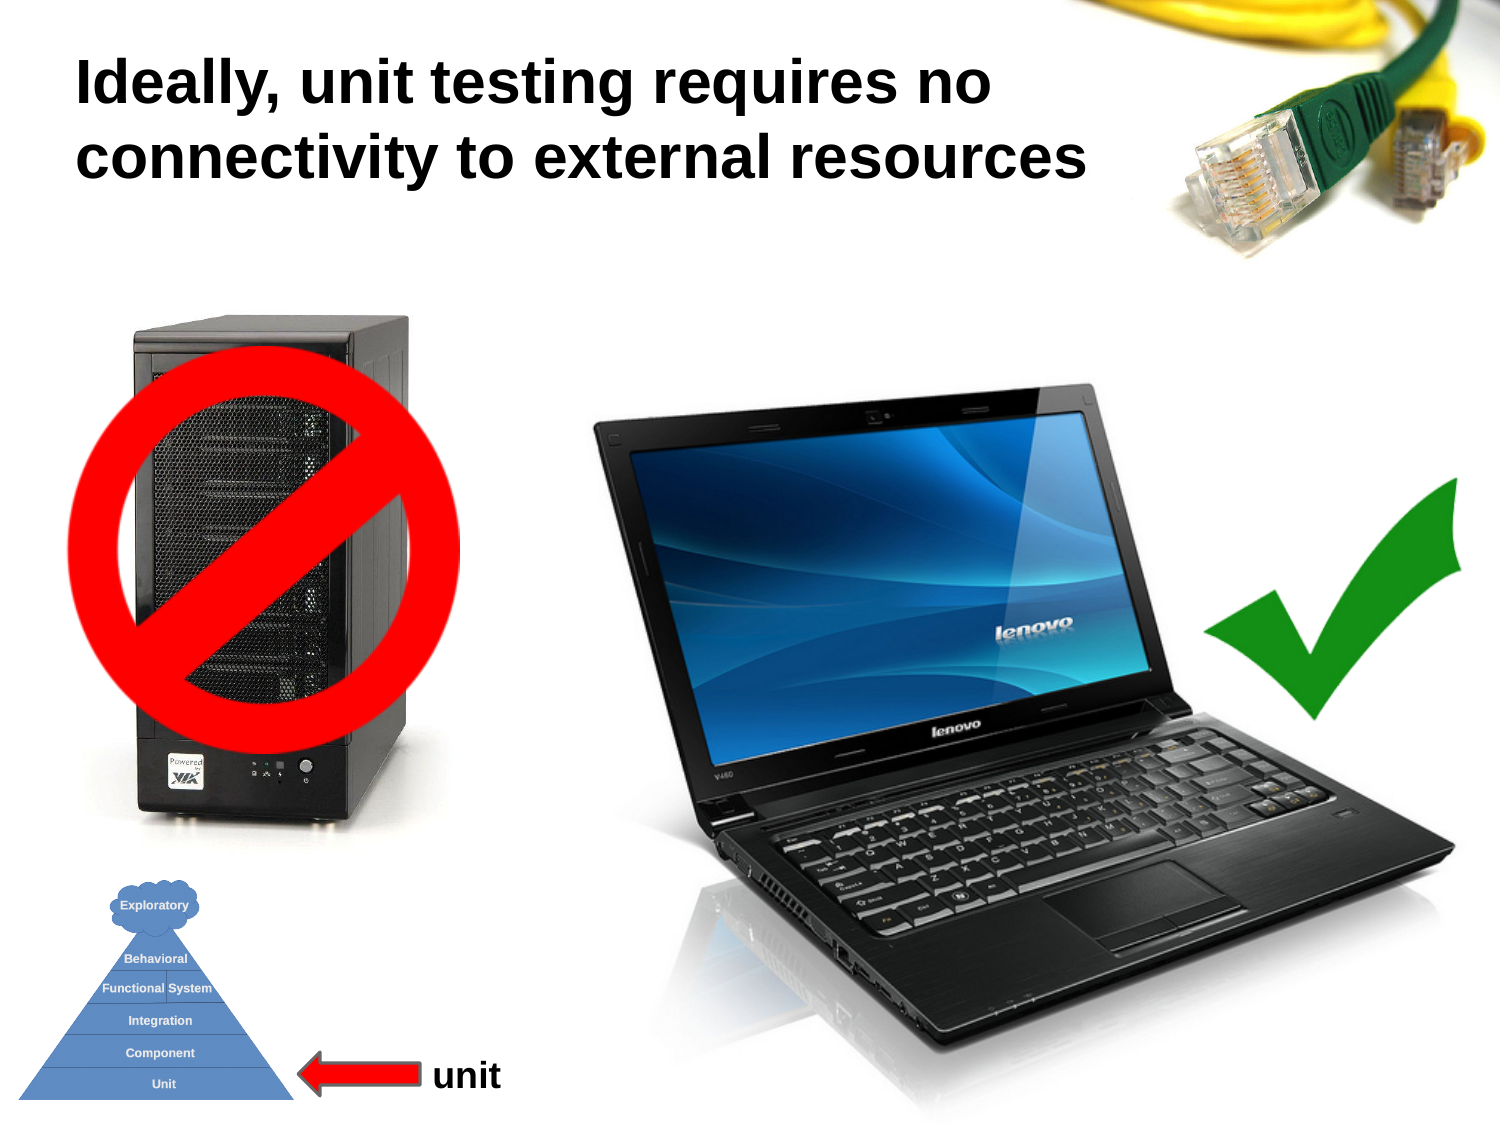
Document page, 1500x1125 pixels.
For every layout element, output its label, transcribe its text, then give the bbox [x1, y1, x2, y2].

text_box Ideally, unit testing requires no connectivity to external resources [60, 25, 1356, 211]
picture [551, 0, 1500, 1125]
text_box [297, 1052, 417, 1096]
text_box unit [417, 1035, 552, 1103]
picture [0, 286, 460, 865]
picture [18, 880, 294, 1100]
